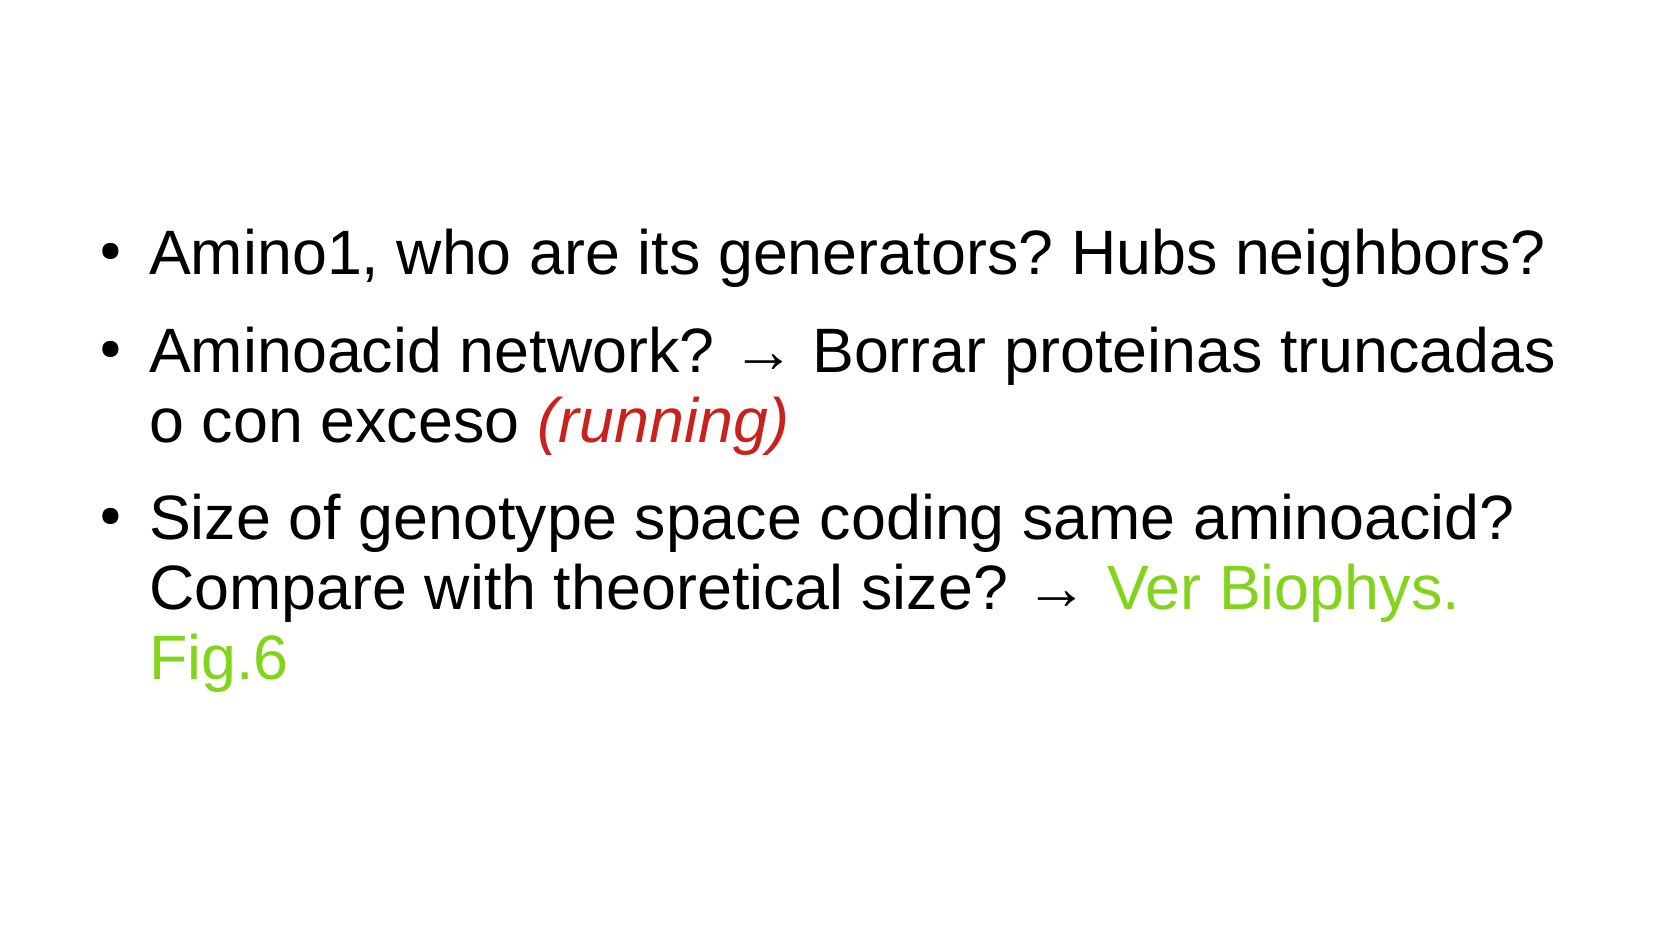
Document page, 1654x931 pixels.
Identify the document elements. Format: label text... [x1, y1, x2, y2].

list Amino1, who are its generators? Hubs neighbors? Aminoacid network? → Borrar proteinas truncadas o con exceso (running) Size of genotype space coding same aminoacid? Compare with theoretical size? → Ver Biophys. Fig.6 [82, 217, 1571, 758]
